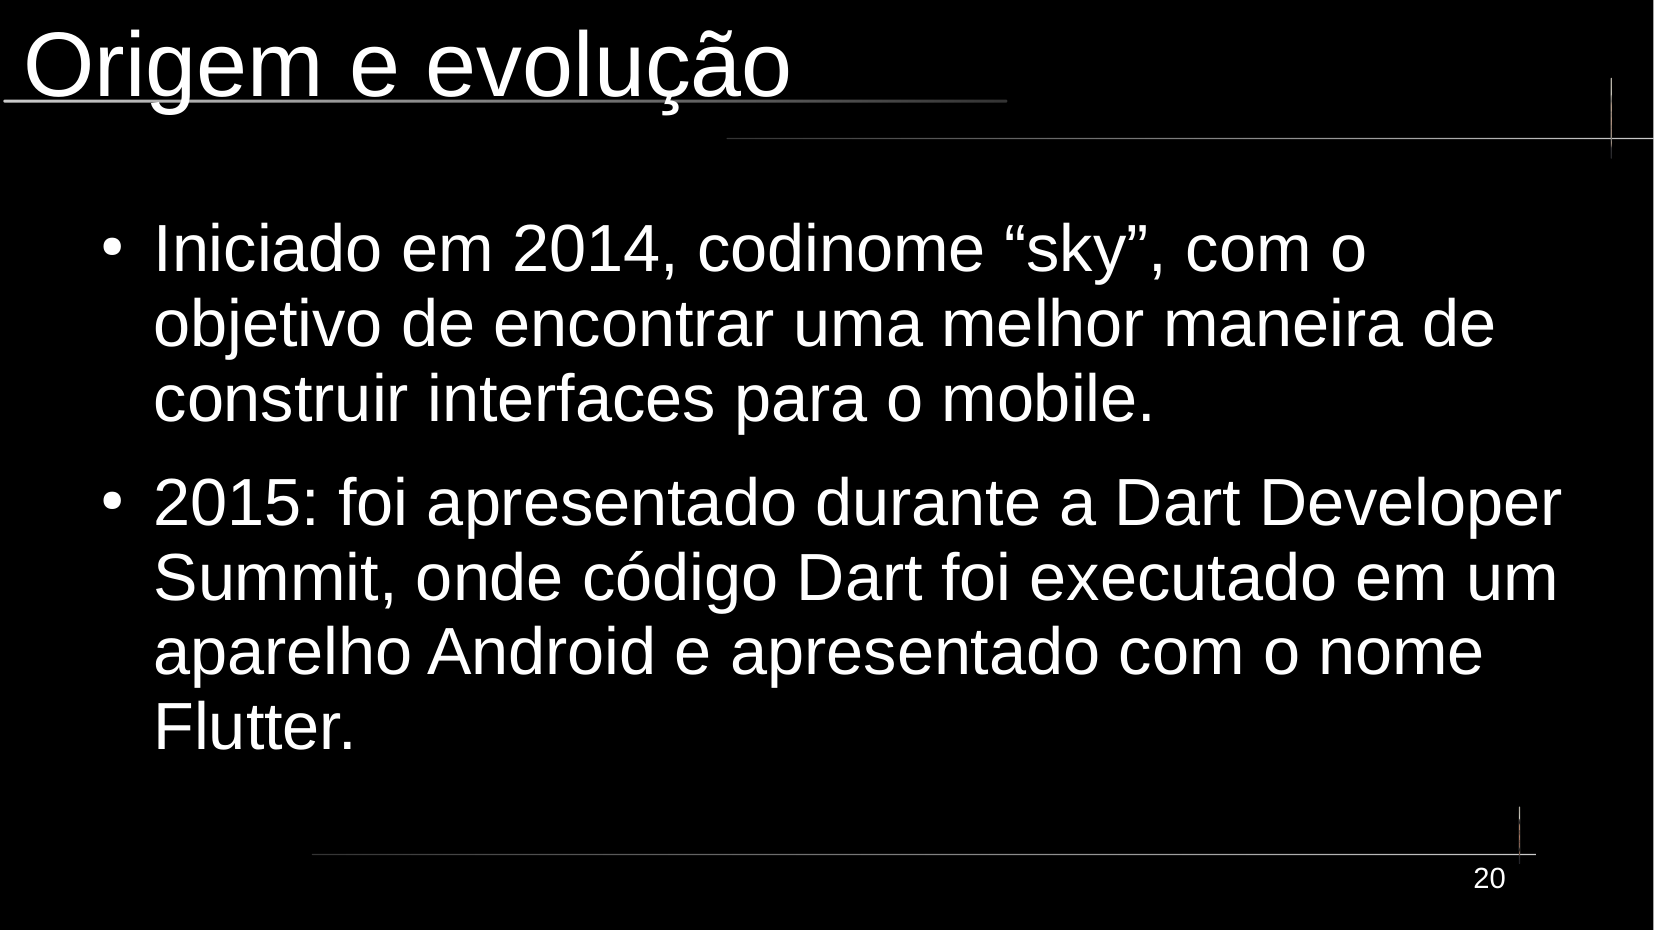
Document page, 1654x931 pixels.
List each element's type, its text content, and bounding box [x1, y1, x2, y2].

subtitle Iniciado em 2014, codinome “sky”, com o objetivo de encontrar uma melhor maneira de construir interfaces para o mobile. 2015: foi apresentado durante a Dart Developer Summit, onde código Dart foi executado em um aparelho Android e apresentado com o nome Flutter. [82, 210, 1571, 764]
title Origem e evolução [23, 11, 1589, 119]
